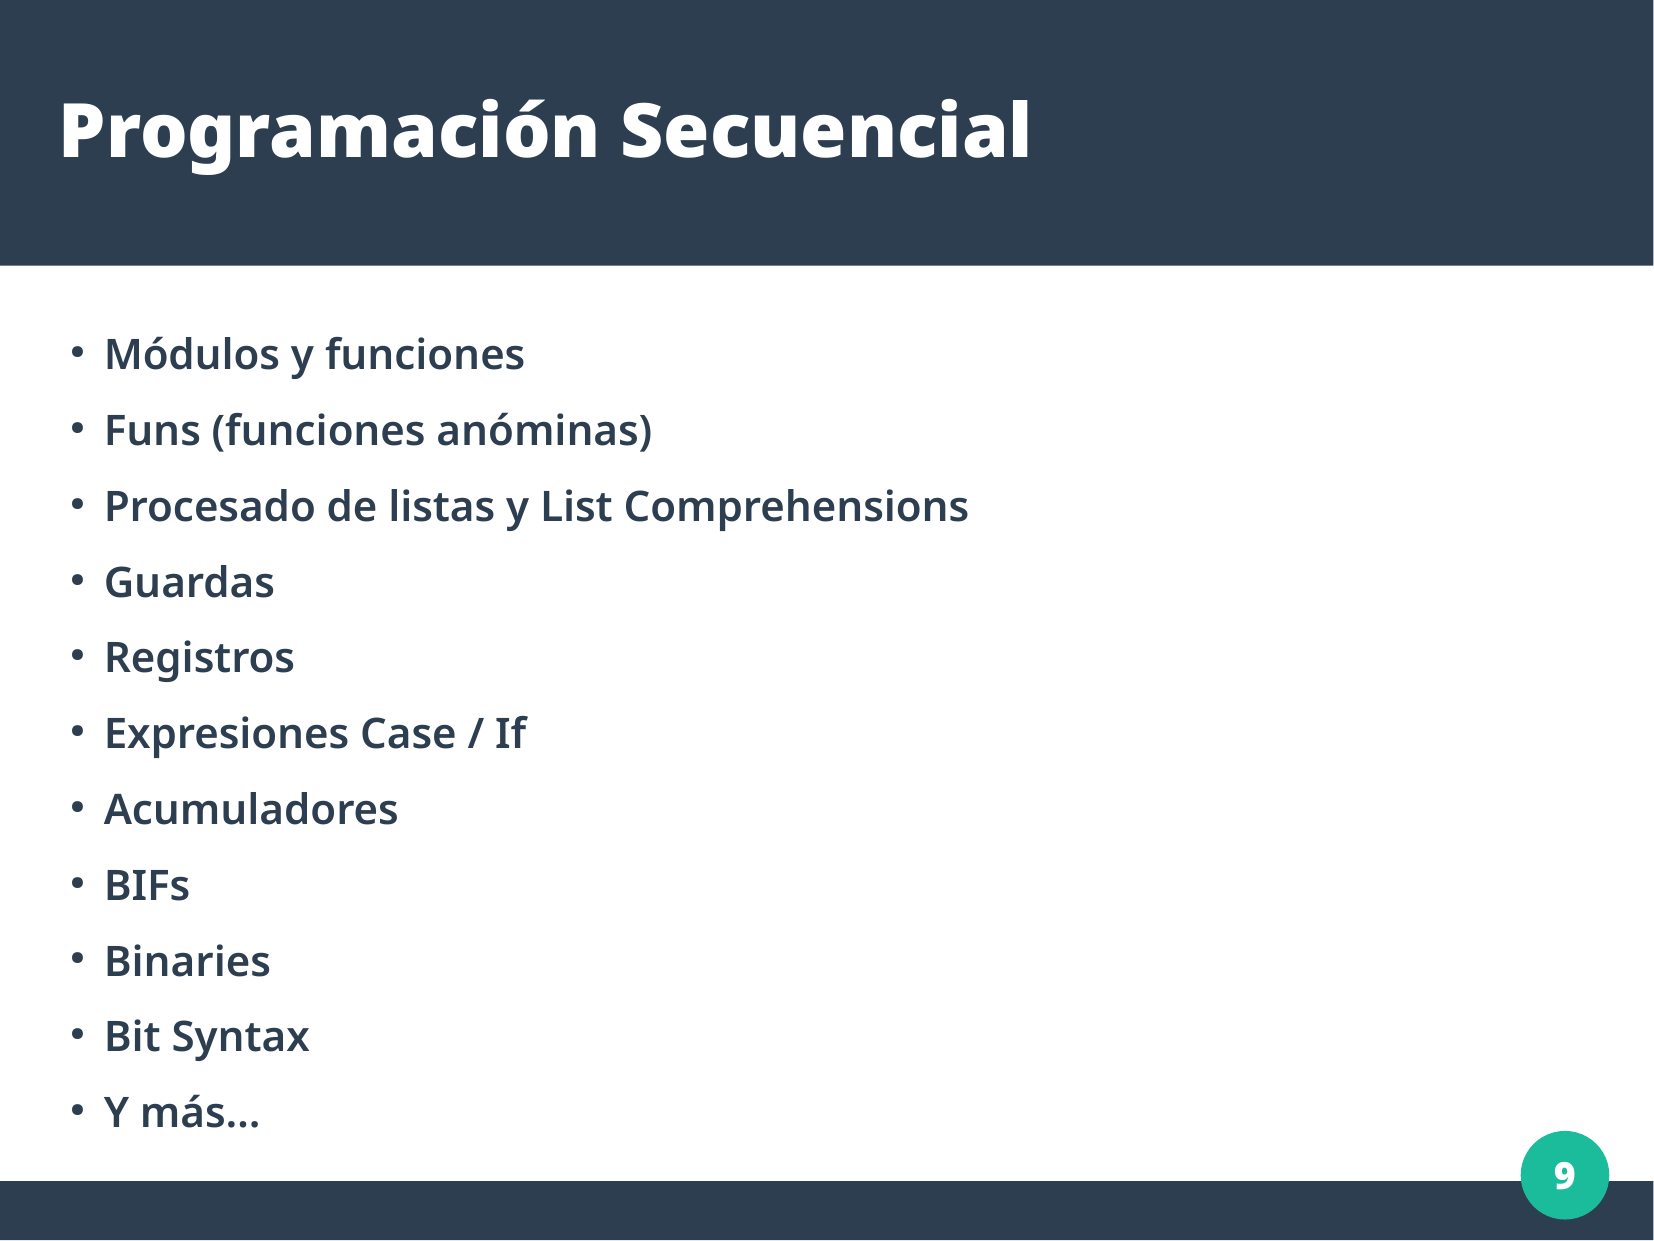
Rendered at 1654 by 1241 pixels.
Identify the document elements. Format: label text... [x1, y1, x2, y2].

title Programación Secuencial [59, 49, 1595, 207]
list Módulos y funciones Funs (funciones anóminas) Procesado de listas y List Comprehensions Guardas Registros Expresiones Case / If Acumuladores BIFs Binaries Bit Syntax Y más… [59, 324, 1595, 1152]
